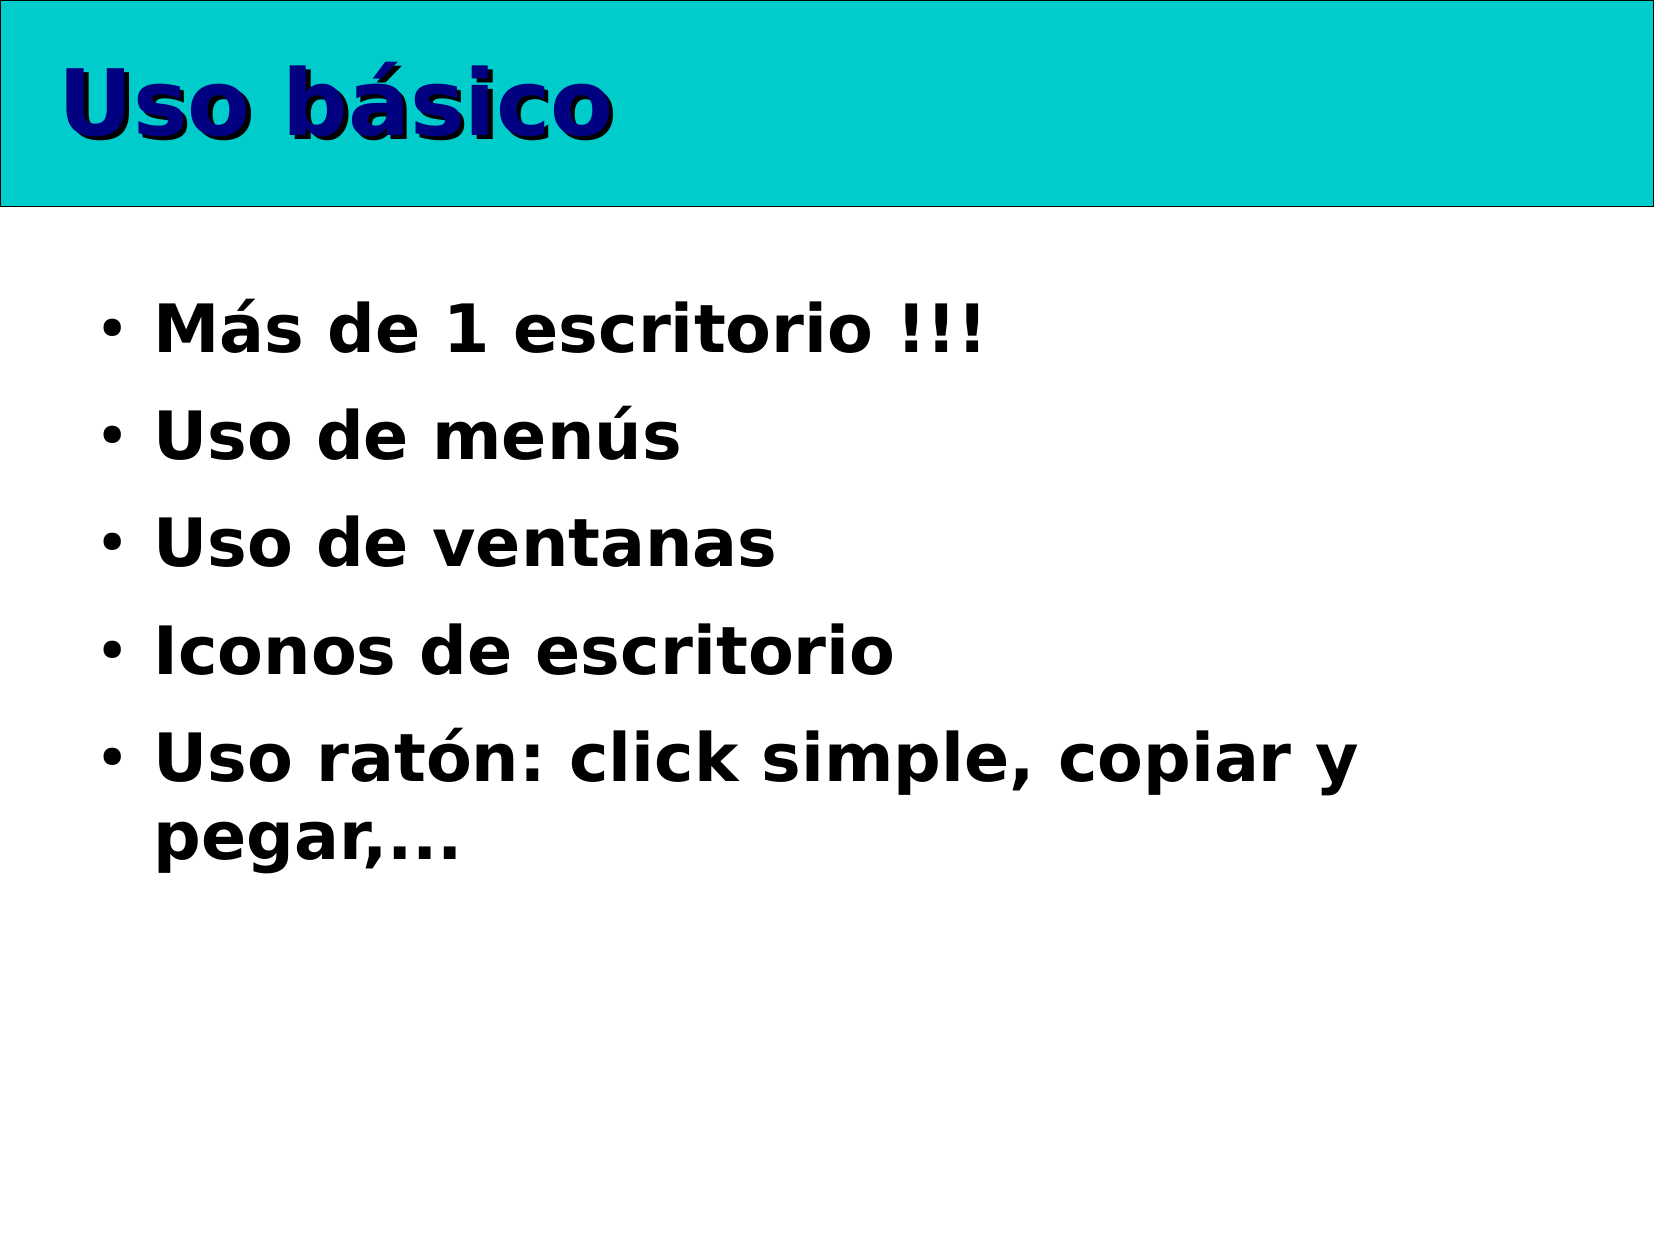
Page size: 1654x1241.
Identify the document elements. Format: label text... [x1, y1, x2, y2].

list Más de 1 escritorio !!! Uso de menús Uso de ventanas Iconos de escritorio Uso ratón: click simple, copiar y pegar,... [82, 290, 1571, 1109]
title Uso básico [59, 14, 1654, 192]
